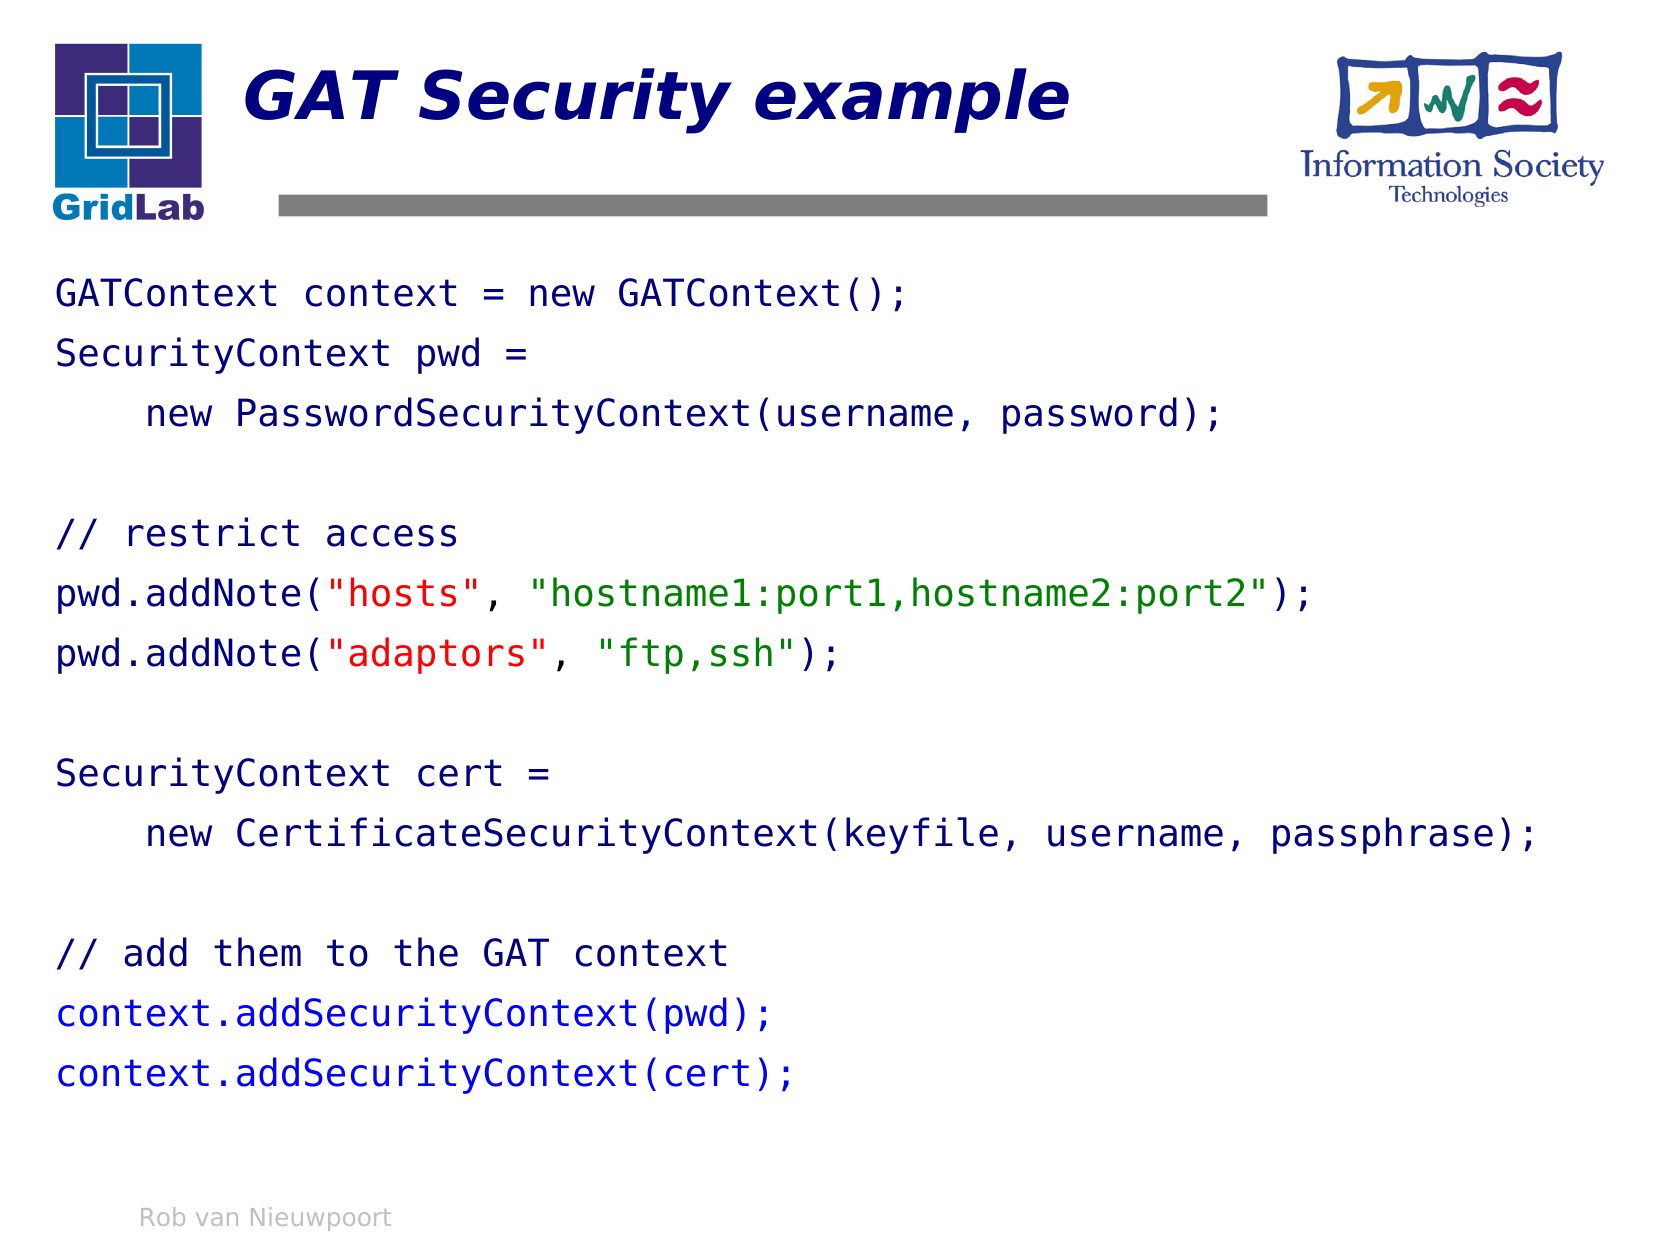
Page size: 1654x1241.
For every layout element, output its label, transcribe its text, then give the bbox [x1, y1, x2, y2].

picture [1293, 34, 1611, 214]
picture [45, 34, 211, 230]
list GATContext context = new GATContext(); SecurityContext pwd = new PasswordSecurityContext(username, password); // restrict access pwd.addNote("hosts", "hostname1:port1,hostname2:port2"); pwd.addNote("adaptors", "ftp,ssh"); SecurityContext cert = new CertificateSecurityContext(keyfile, username, passphrase); // add them to the GAT context context.addSecurityContext(pwd); context.addSecurityContext(cert); [55, 268, 1599, 1153]
title GAT Security example [243, 0, 1280, 187]
